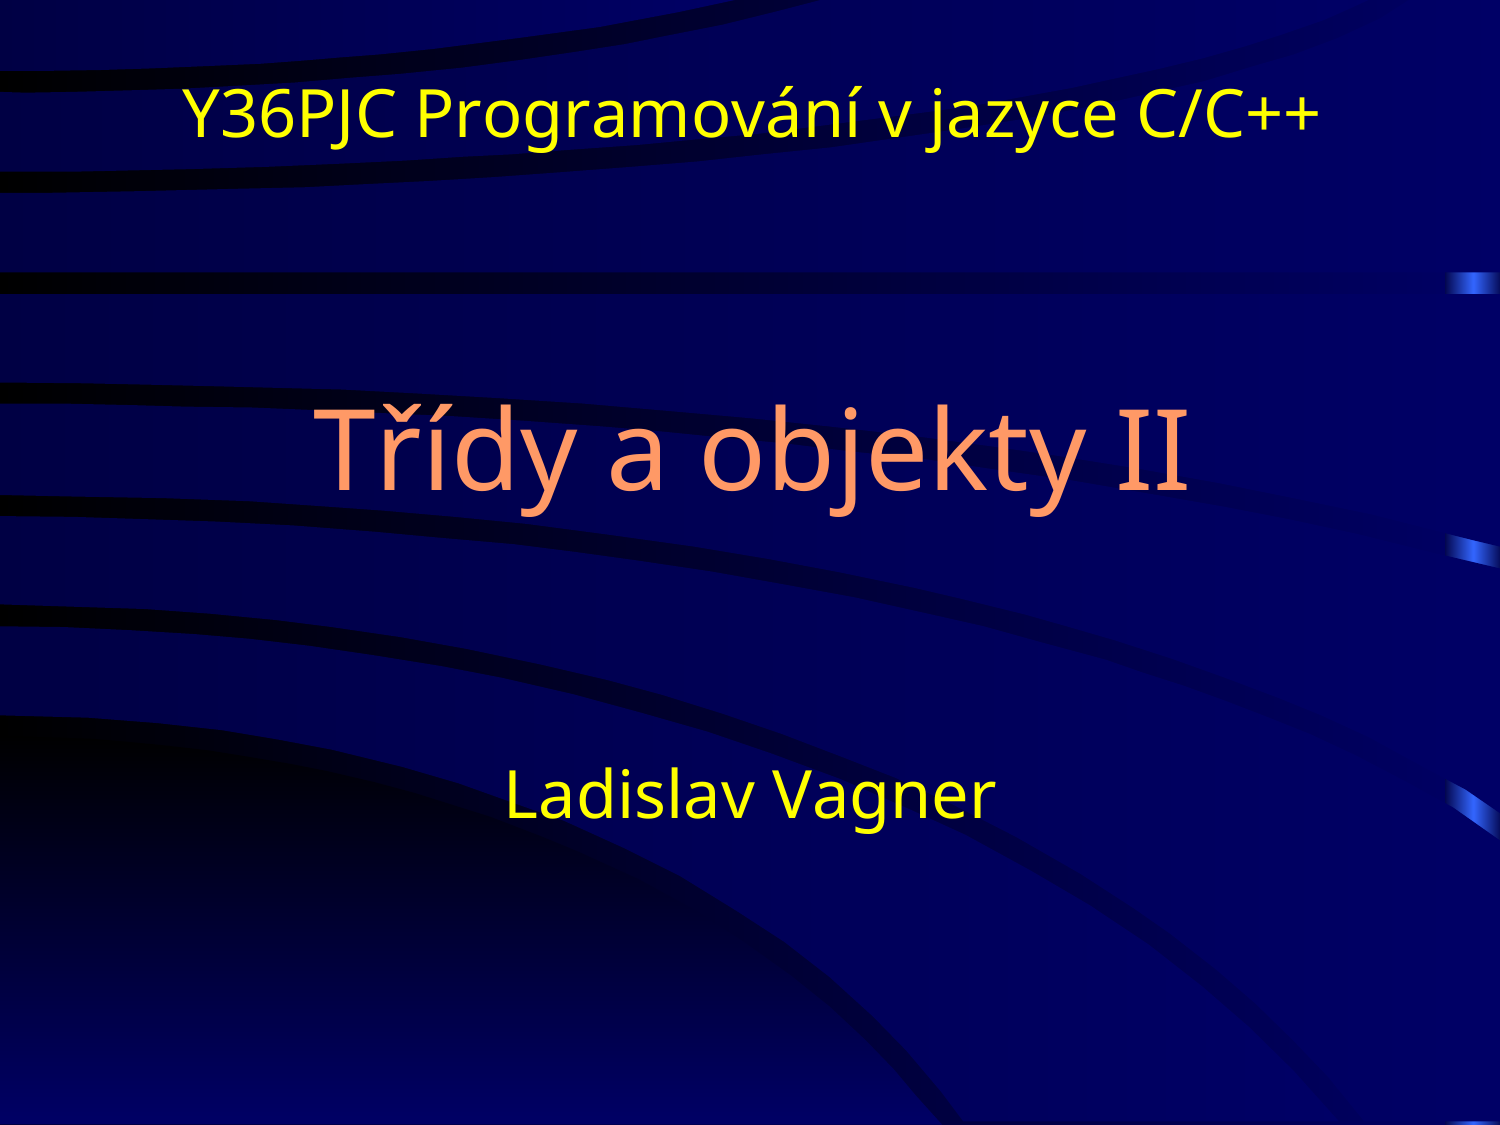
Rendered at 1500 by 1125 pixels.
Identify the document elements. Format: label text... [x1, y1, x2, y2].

text_box Y36PJC Programování v jazyce C/C++ [59, 59, 1447, 166]
text_box Třídy a objekty II [59, 362, 1447, 532]
text_box Ladislav Vagner [440, 739, 1061, 846]
